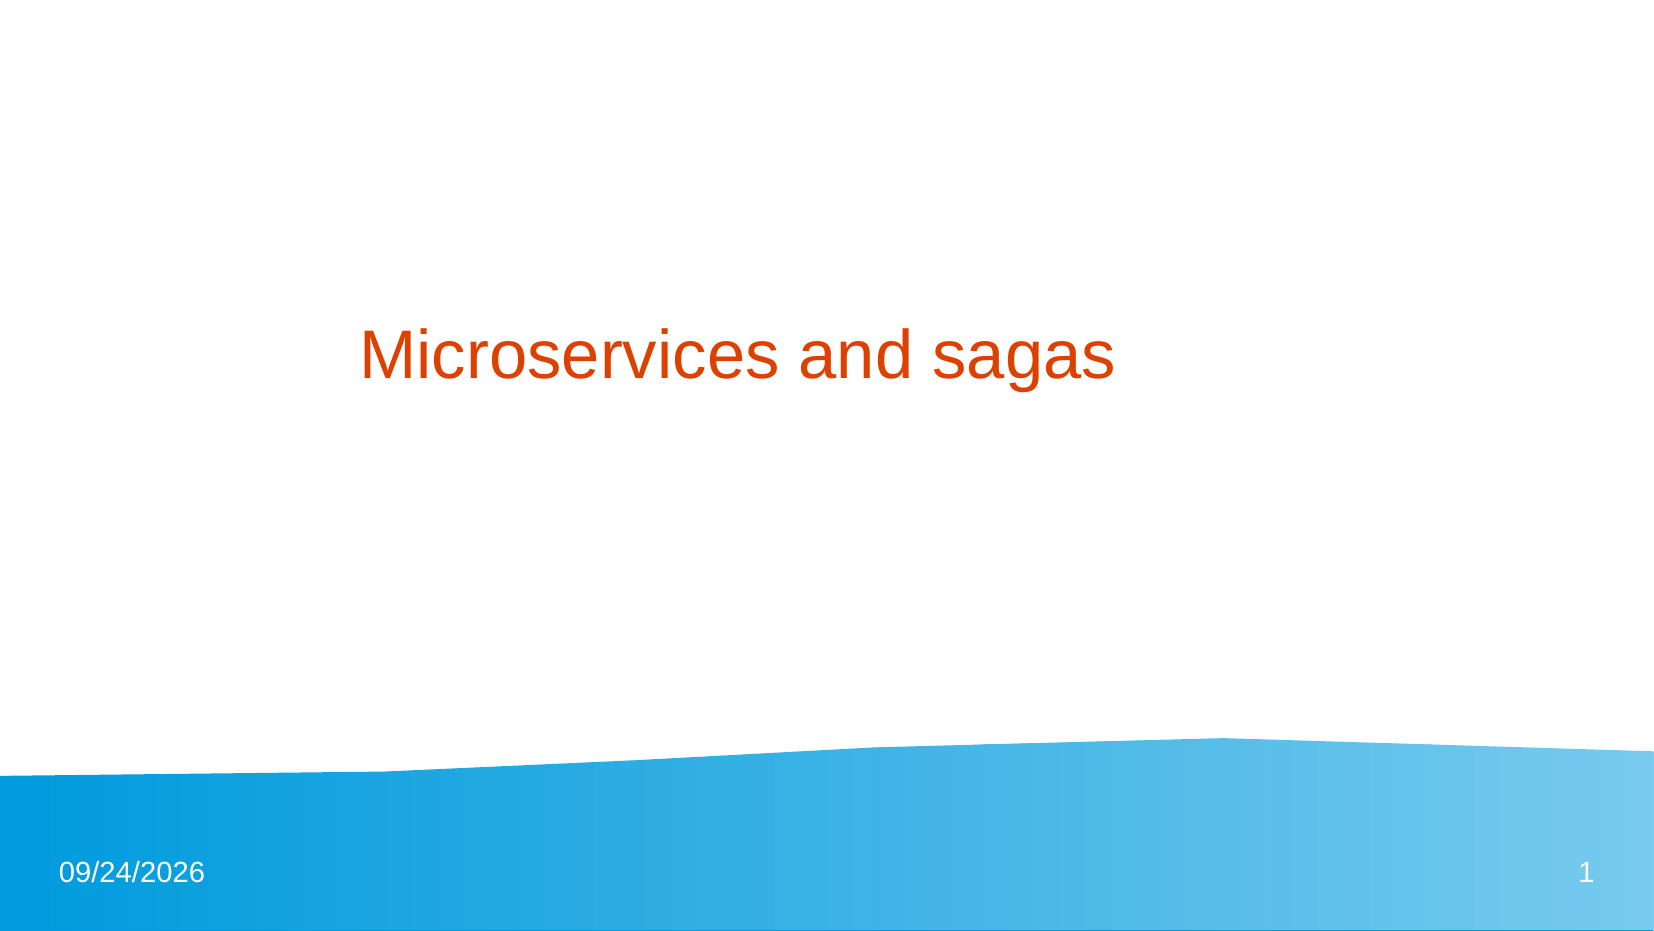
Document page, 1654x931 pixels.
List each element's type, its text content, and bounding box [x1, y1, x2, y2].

title Microservices and sagas [0, 265, 1477, 443]
